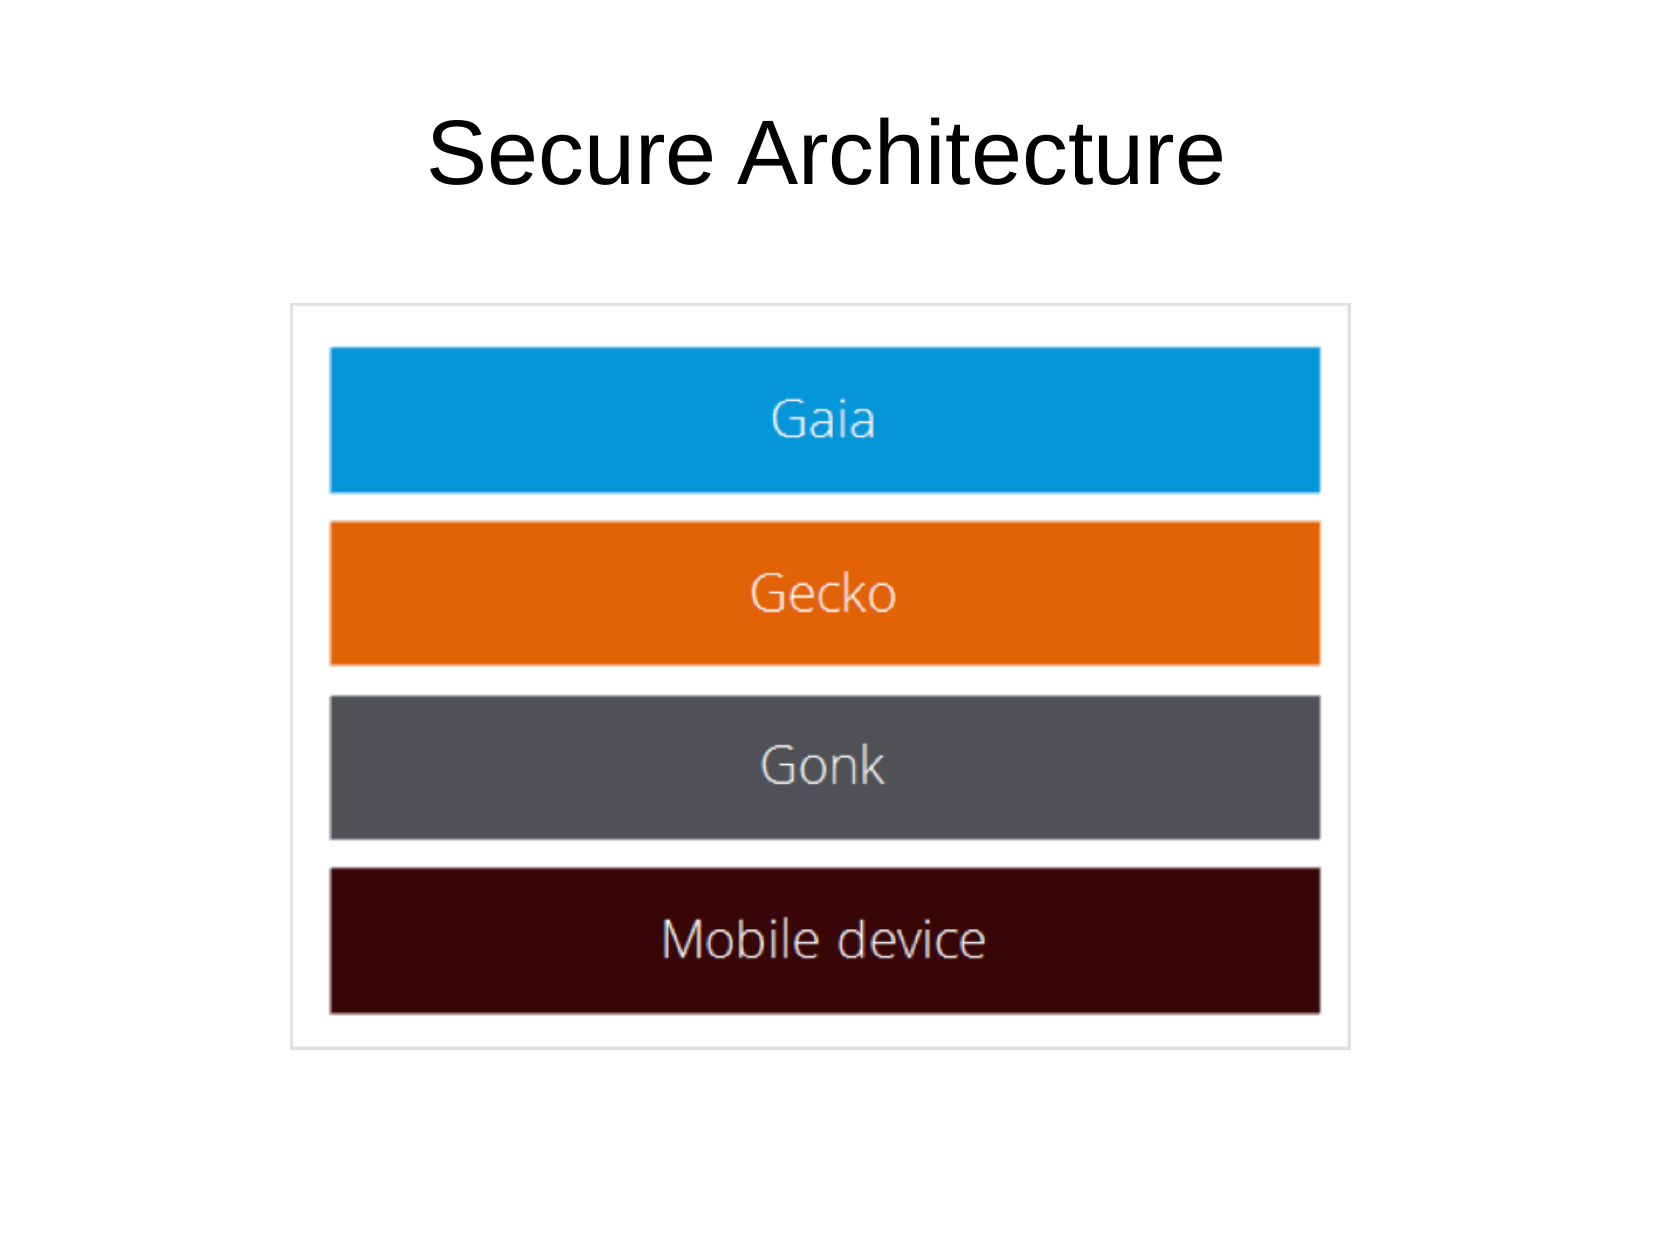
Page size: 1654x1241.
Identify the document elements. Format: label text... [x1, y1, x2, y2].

title Secure Architecture [82, 49, 1571, 257]
picture [290, 303, 1351, 1051]
